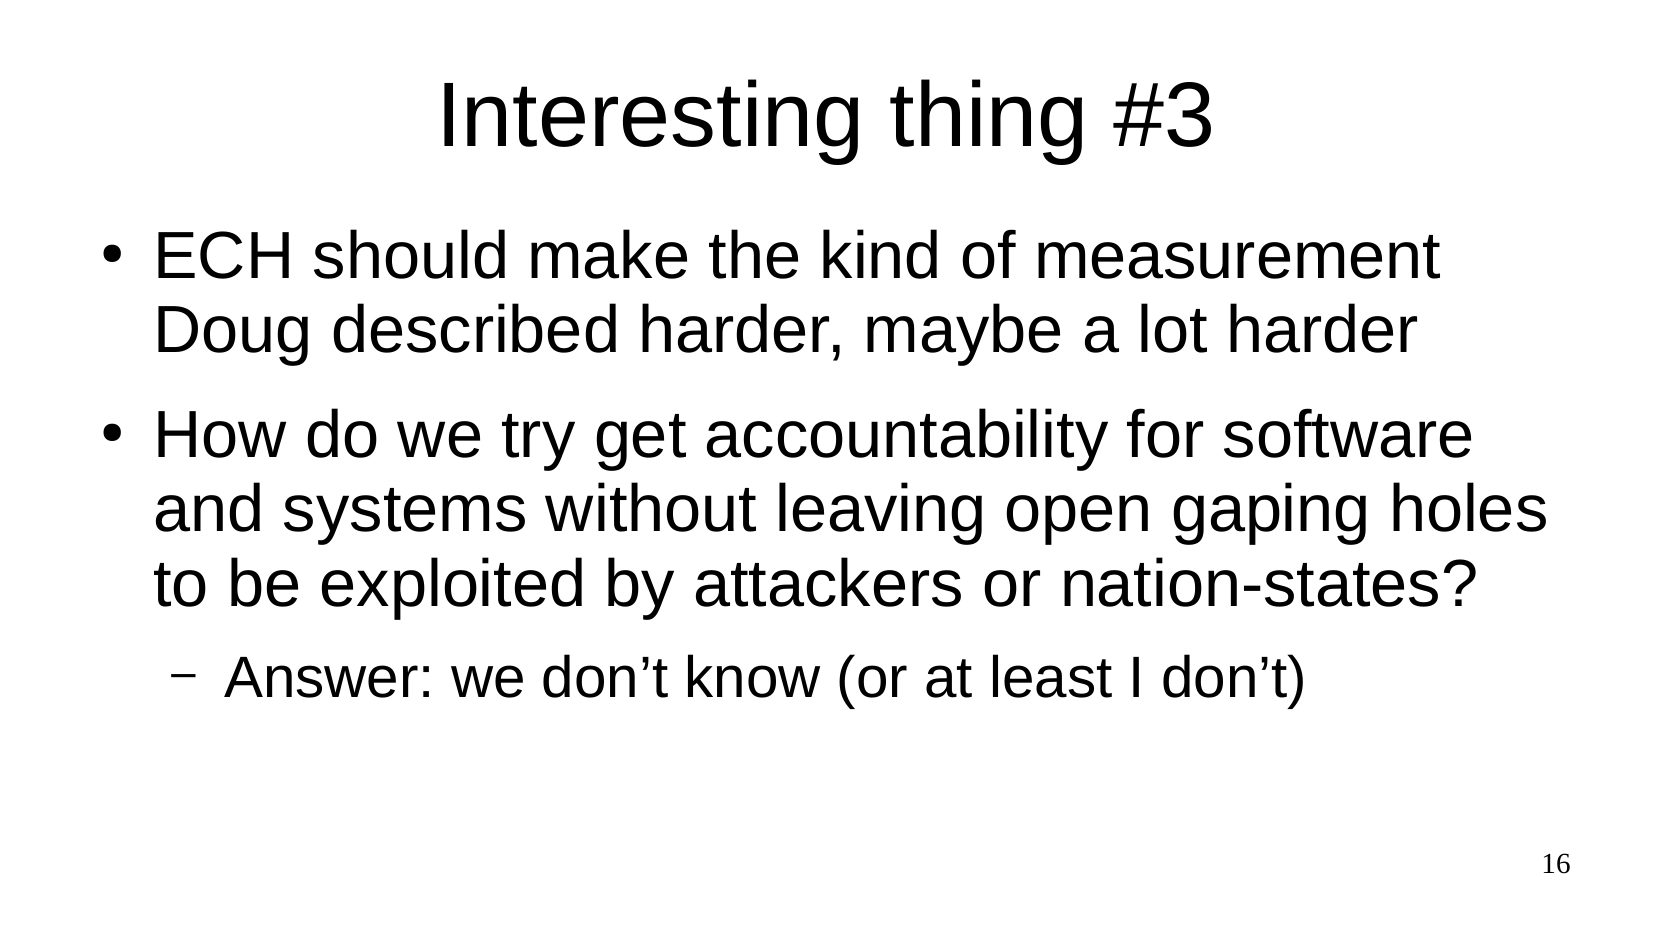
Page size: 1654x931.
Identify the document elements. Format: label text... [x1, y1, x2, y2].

title Interesting thing #3 [82, 37, 1571, 193]
list ECH should make the kind of measurement Doug described harder, maybe a lot harder How do we try get accountability for software and systems without leaving open gaping holes to be exploited by attackers or nation-states? Answer: we don’t know (or at least I don’t) [82, 217, 1571, 758]
